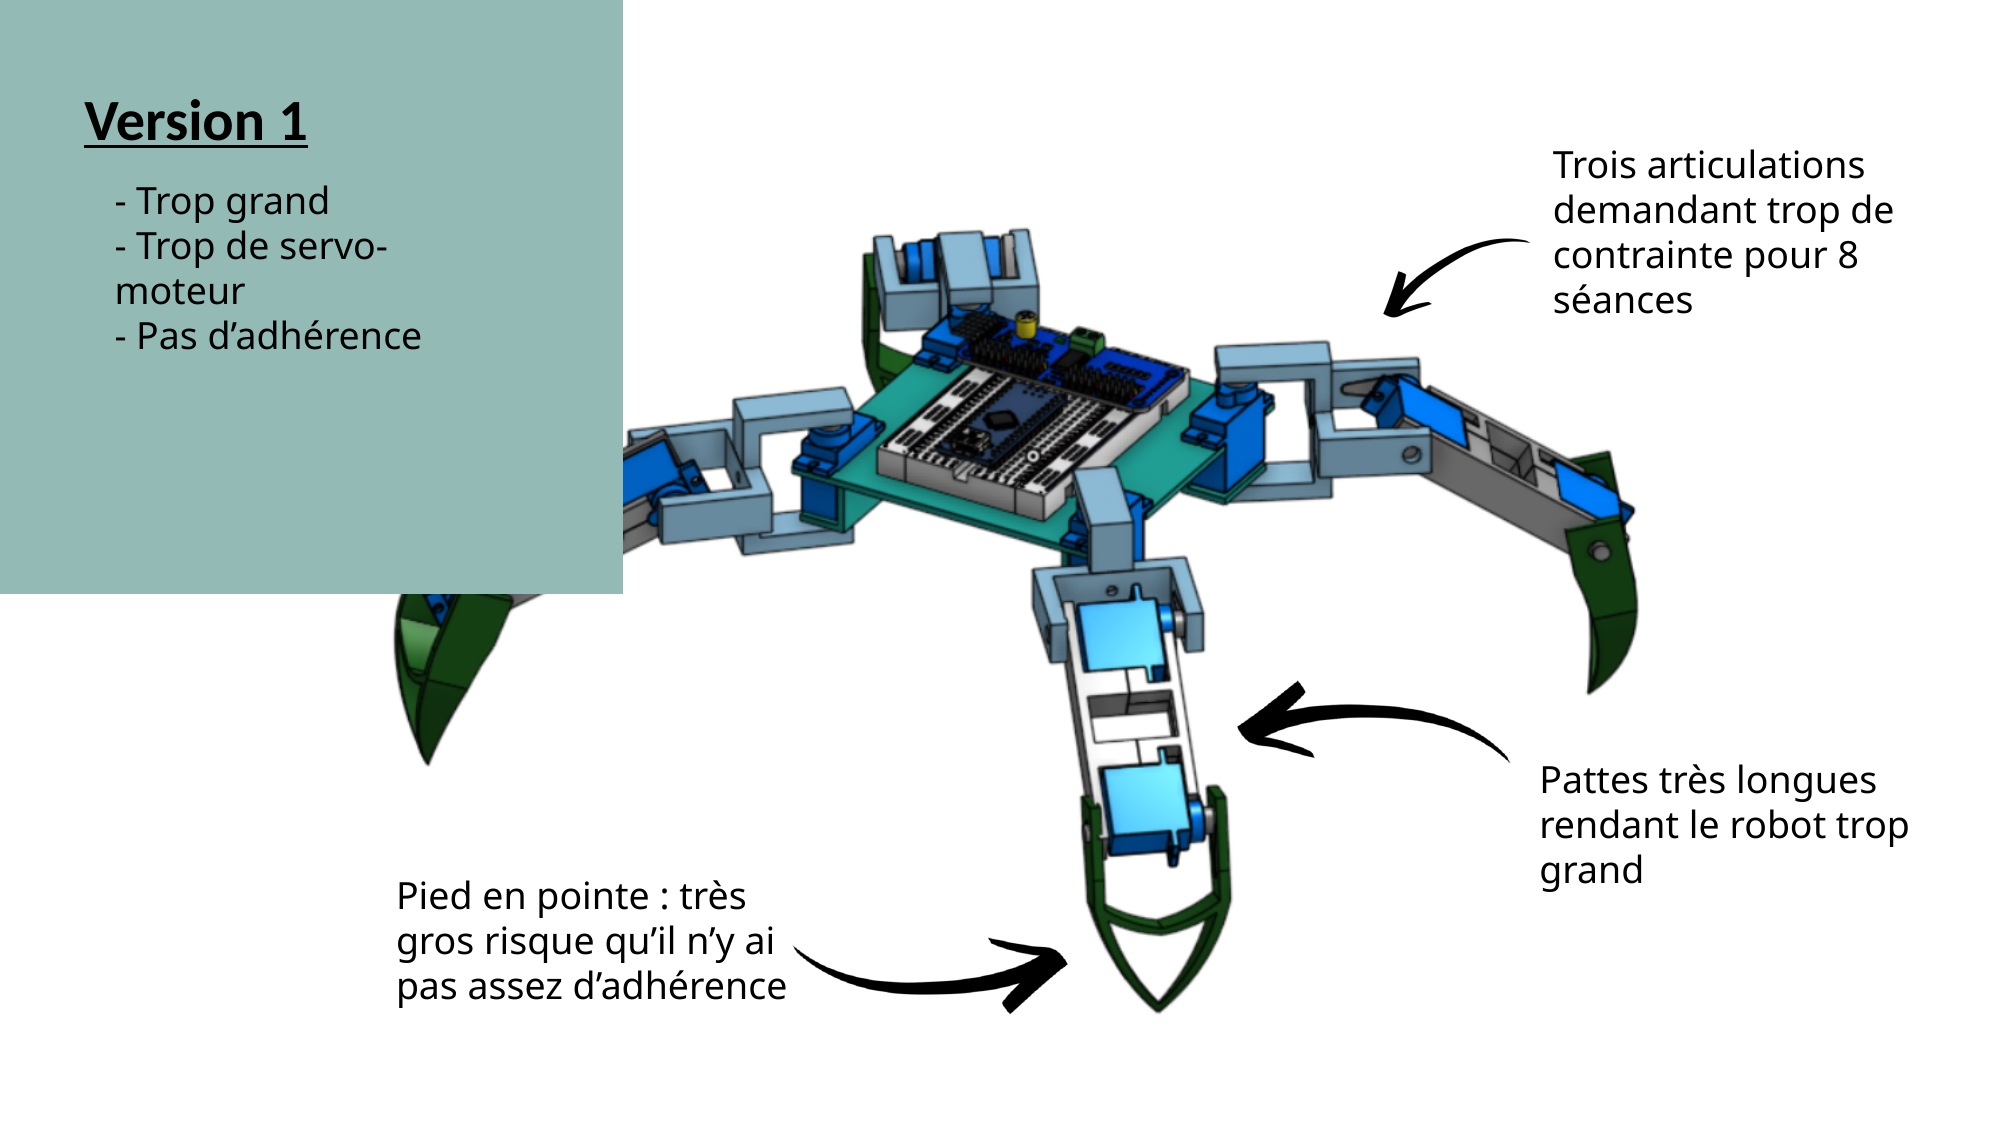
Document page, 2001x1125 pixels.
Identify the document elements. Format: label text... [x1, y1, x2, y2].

picture [0, 0, 1785, 1125]
text_box Trois articulations demandant trop de contrainte pour 8 séances [1537, 133, 2000, 286]
text_box Pied en pointe : très gros risque qu’il n’y ai pas assez d’adhérence [381, 864, 805, 1016]
text_box - Trop grand - Trop de servo-moteur - Pas d’adhérence [99, 169, 498, 321]
text_box Version 1 [69, 74, 341, 161]
text_box Pattes très longues rendant le robot trop grand [1524, 748, 1948, 900]
